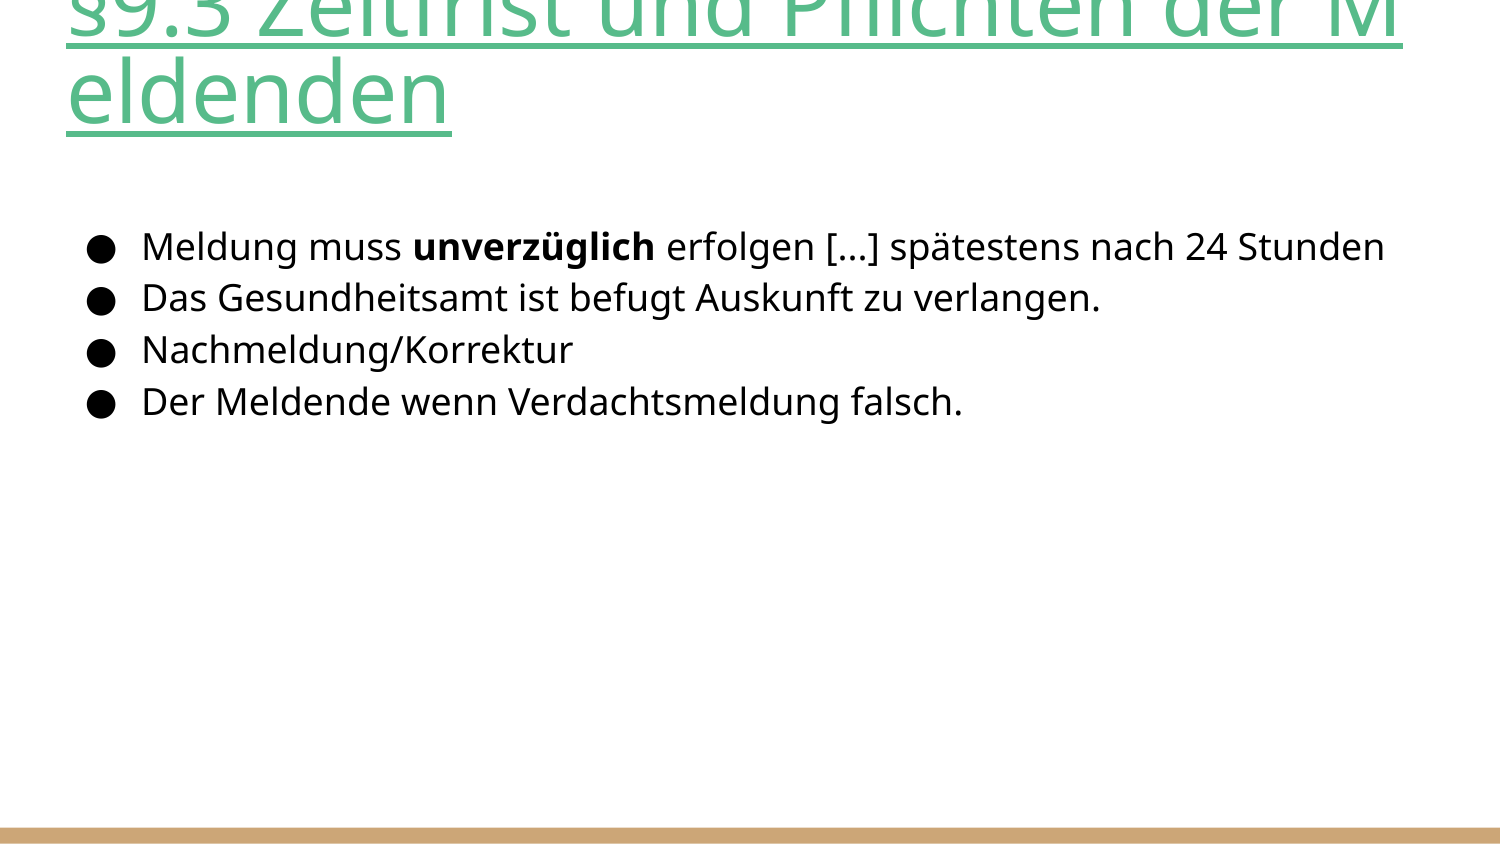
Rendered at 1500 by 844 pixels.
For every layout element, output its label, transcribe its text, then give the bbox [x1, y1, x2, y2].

list Meldung muss unverzüglich erfolgen [...] spätestens nach 24 Stunden Das Gesundheitsamt ist befugt Auskunft zu verlangen. Nachmeldung/Korrektur Der Meldende wenn Verdachtsmeldung falsch. [51, 200, 1449, 752]
title §9.3 Zeitfrist und Pflichten der Meldenden [51, 51, 1449, 189]
